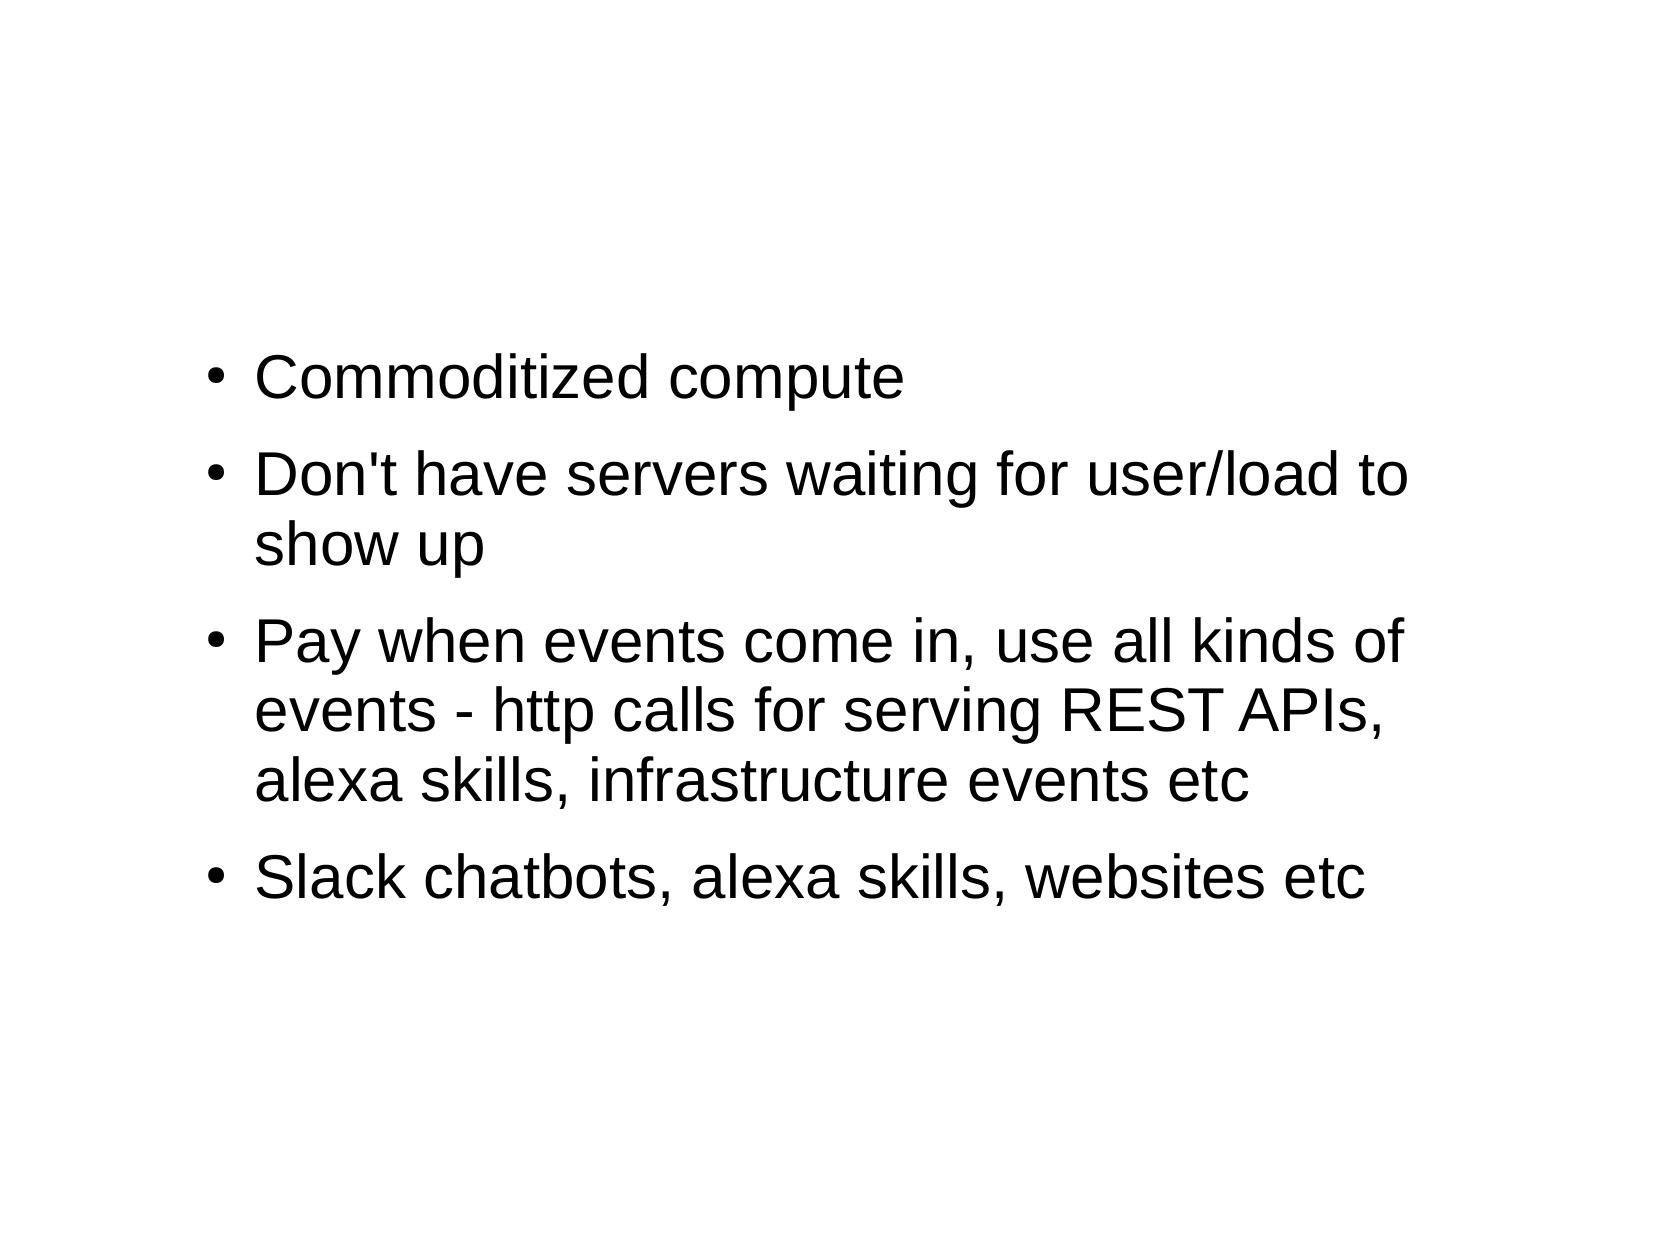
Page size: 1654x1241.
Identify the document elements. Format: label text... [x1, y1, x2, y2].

list Commoditized compute Don't have servers waiting for user/load to show up Pay when events come in, use all kinds of events - http calls for serving REST APIs, alexa skills, infrastructure events etc Slack chatbots, alexa skills, websites etc [188, 342, 1418, 1010]
